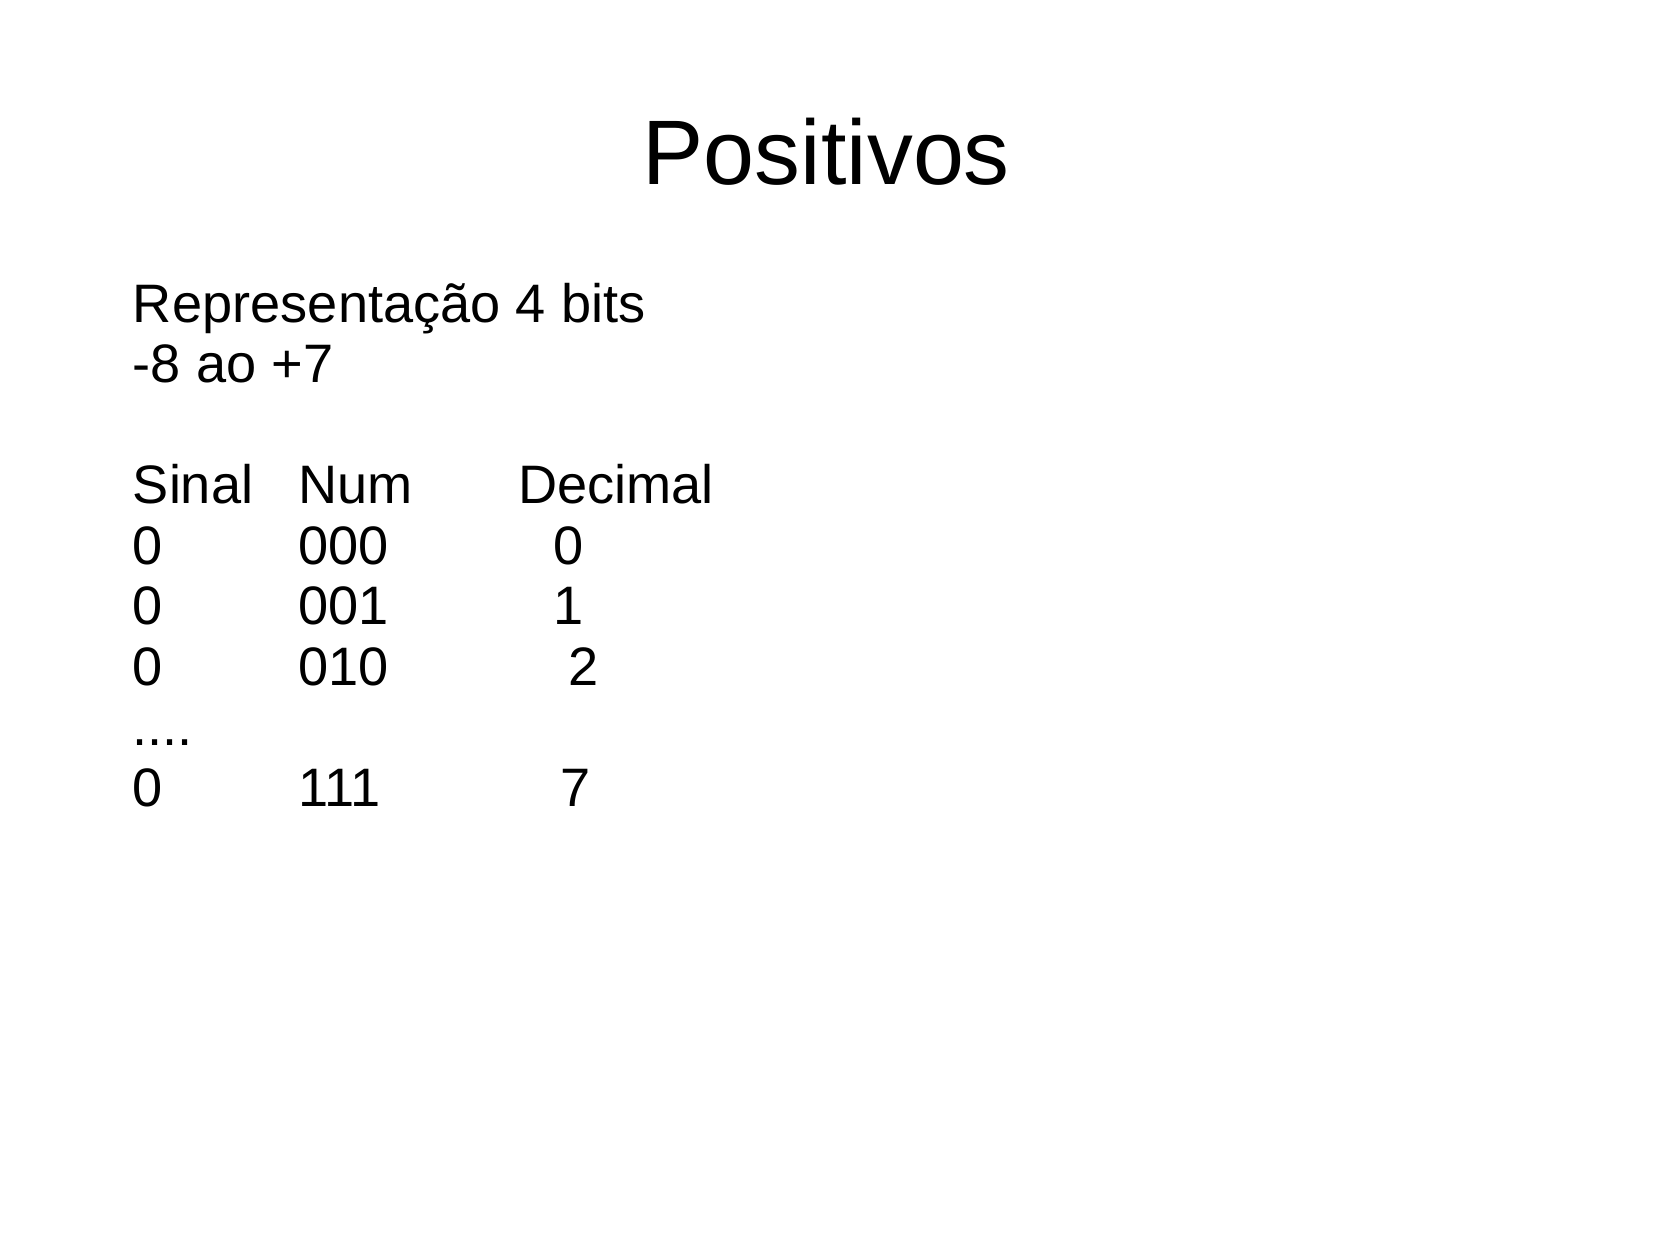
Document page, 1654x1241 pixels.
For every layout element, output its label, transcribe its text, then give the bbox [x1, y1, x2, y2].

text_box Representação 4 bits -8 ao +7 Sinal Num Decimal 0 000 0 0 001 1 0 010 2 .... 0 111 7 [118, 265, 730, 1088]
title Positivos [82, 49, 1571, 257]
